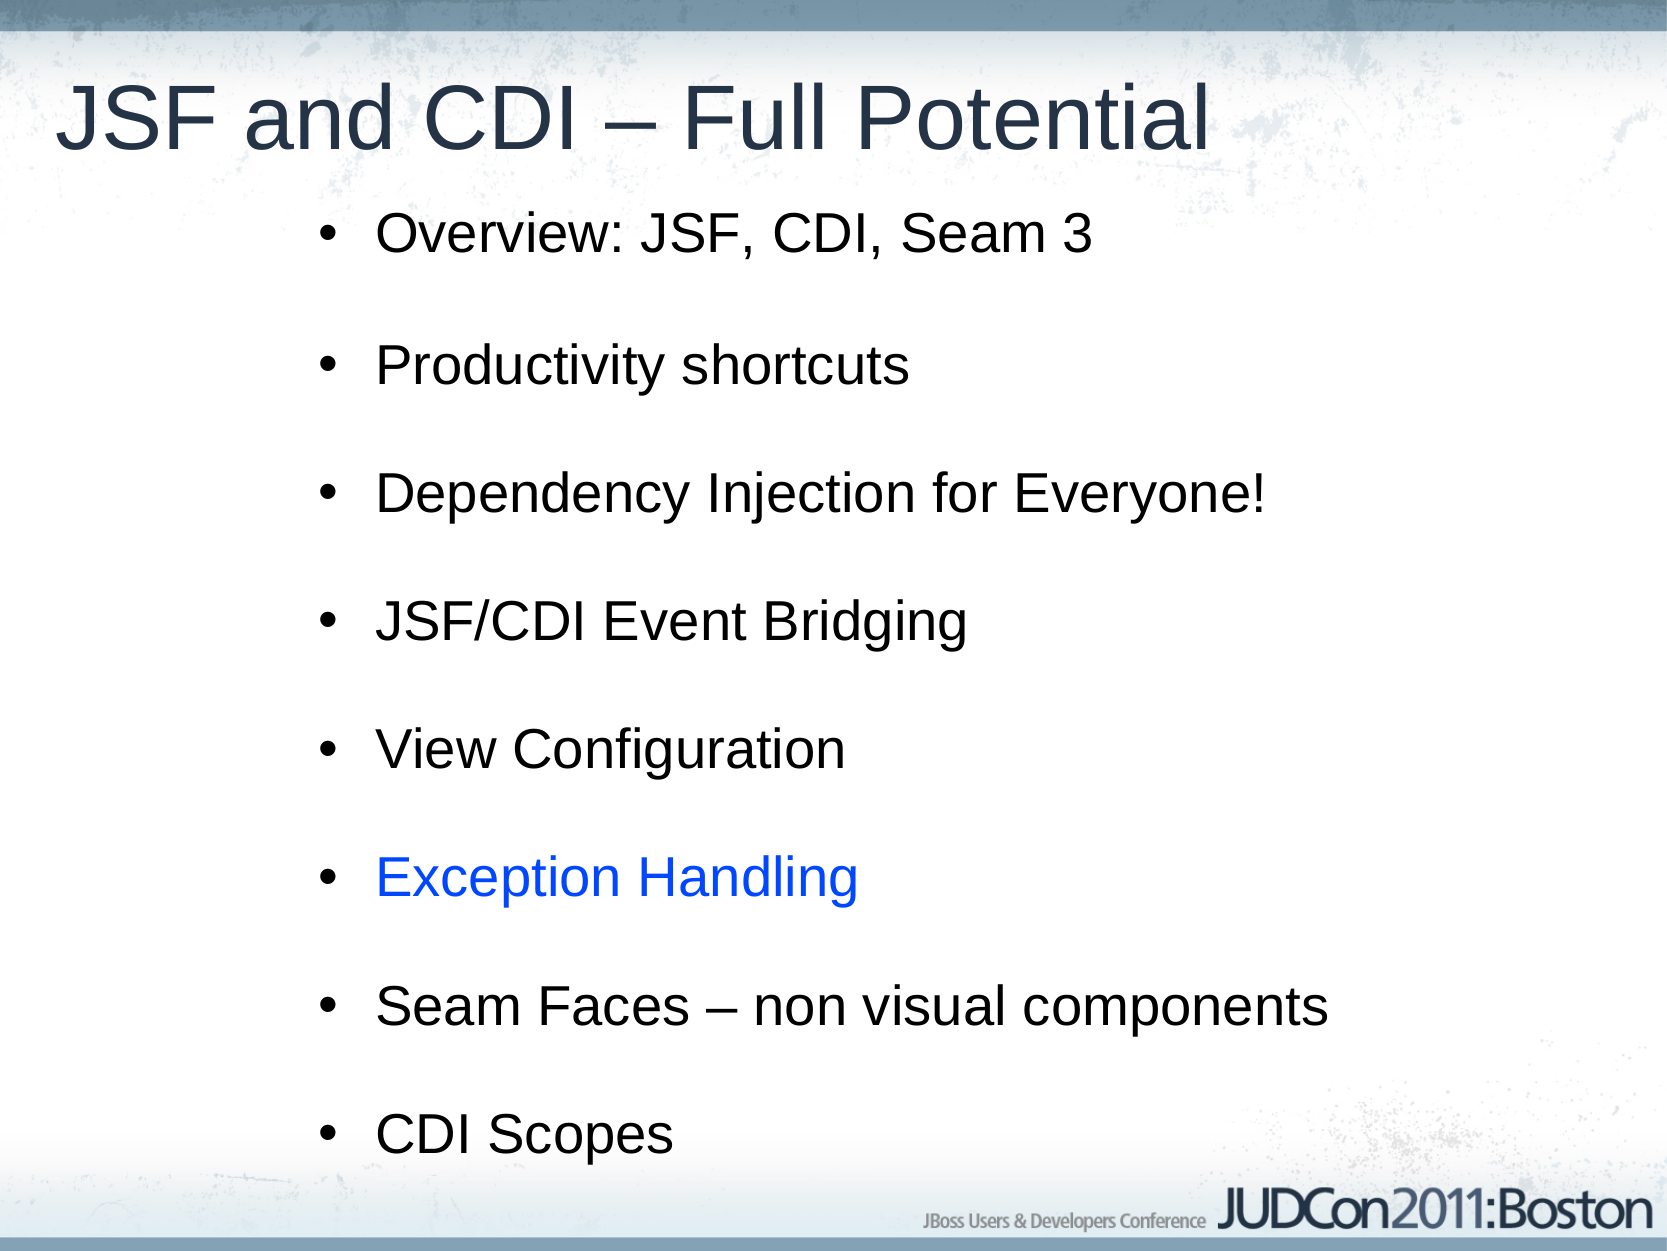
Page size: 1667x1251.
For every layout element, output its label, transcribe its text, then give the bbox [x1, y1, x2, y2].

list Overview: JSF, CDI, Seam 3 Productivity shortcuts Dependency Injection for Everyone! JSF/CDI Event Bridging View Configuration Exception Handling Seam Faces – non visual components CDI Scopes [300, 201, 1364, 1163]
title JSF and CDI – Full Potential [40, 50, 1627, 216]
picture [0, 0, 1667, 1251]
